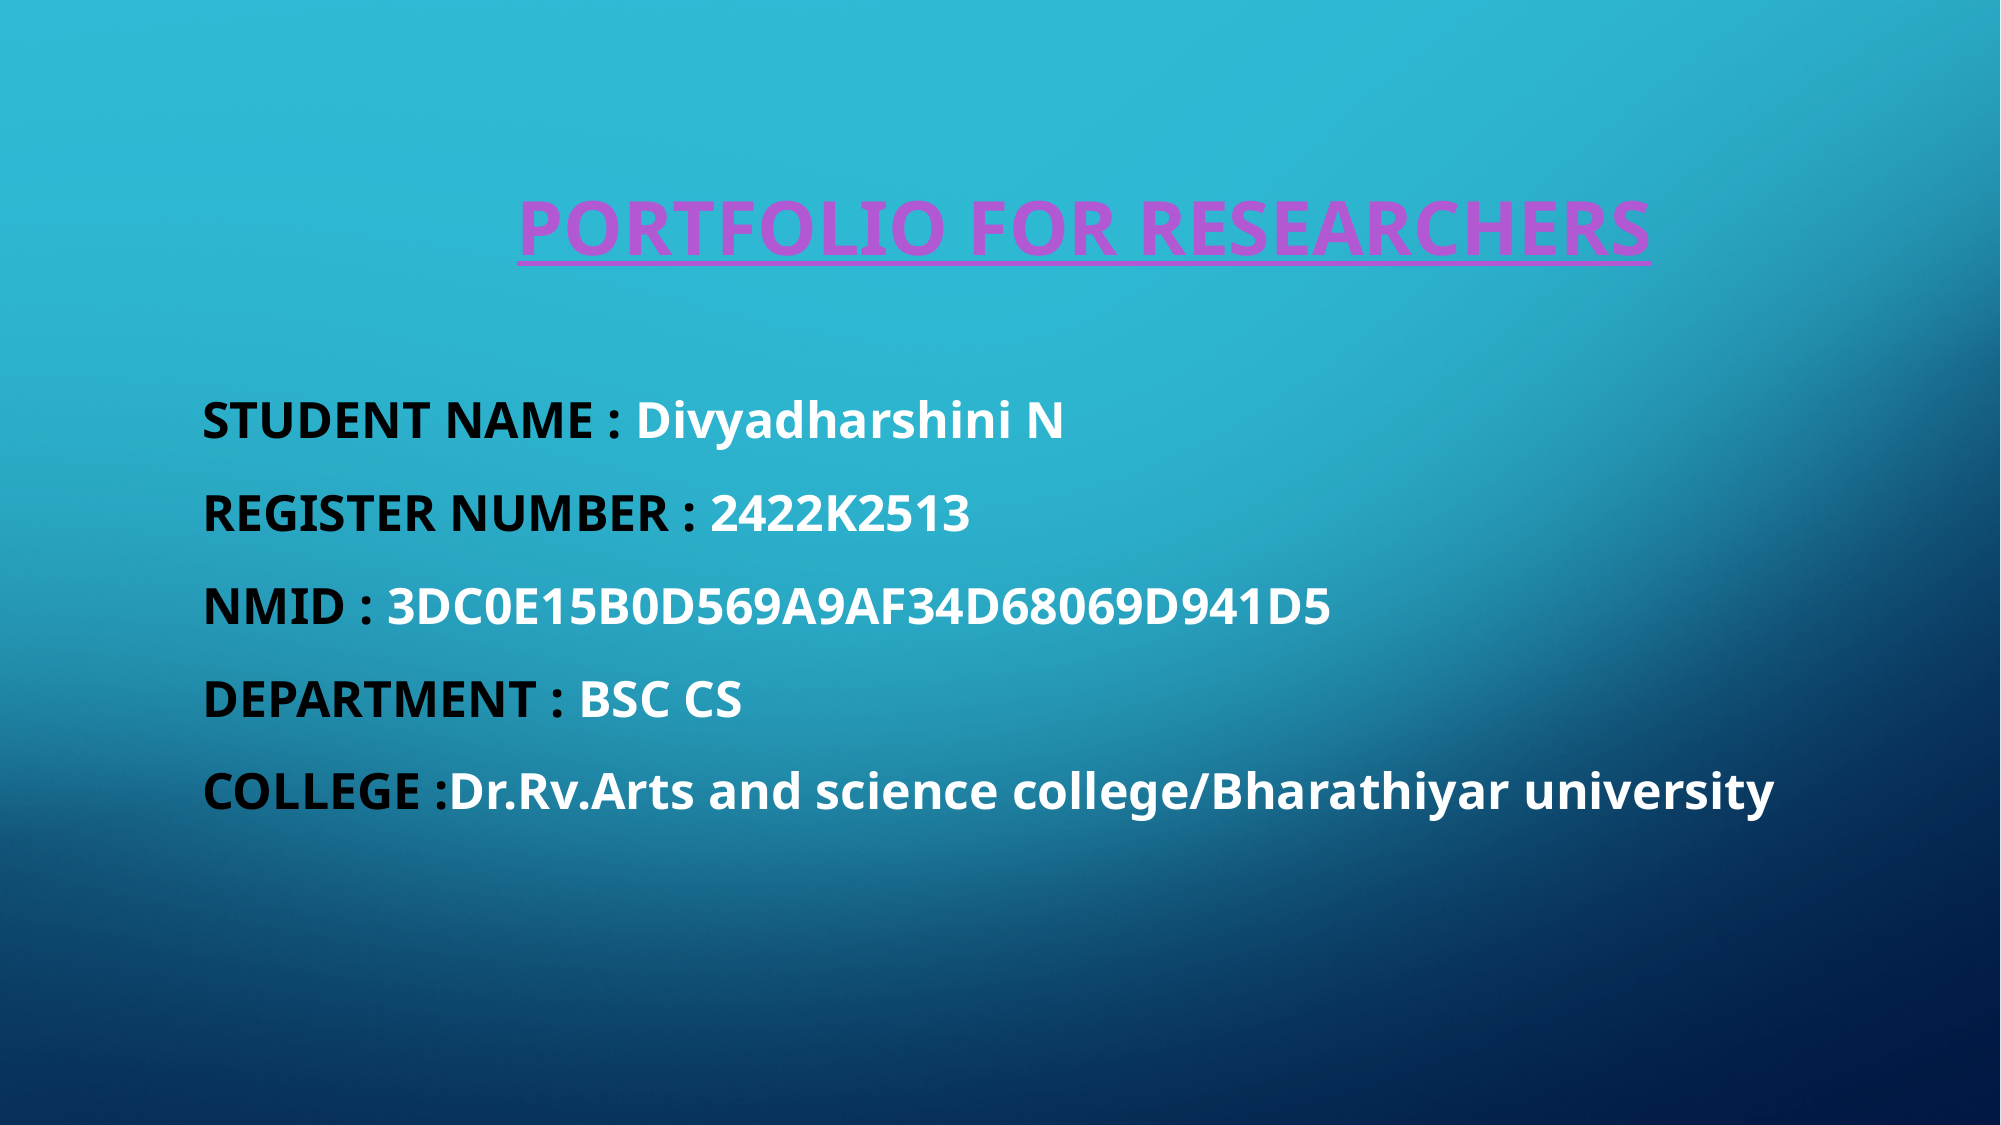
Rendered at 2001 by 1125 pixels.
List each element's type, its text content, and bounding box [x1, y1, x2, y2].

title PORTFOLIO FOR RESEARCHERS [501, 93, 1813, 369]
list STUDENT NAME : Divyadharshini N REGISTER NUMBER : 2422K2513 NMID : 3DC0E15B0D569A9AF34D68069D941D5 DEPARTMENT : BSC CS COLLEGE :Dr.Rv.Arts and science college/Bharathiyar university [187, 369, 1813, 951]
